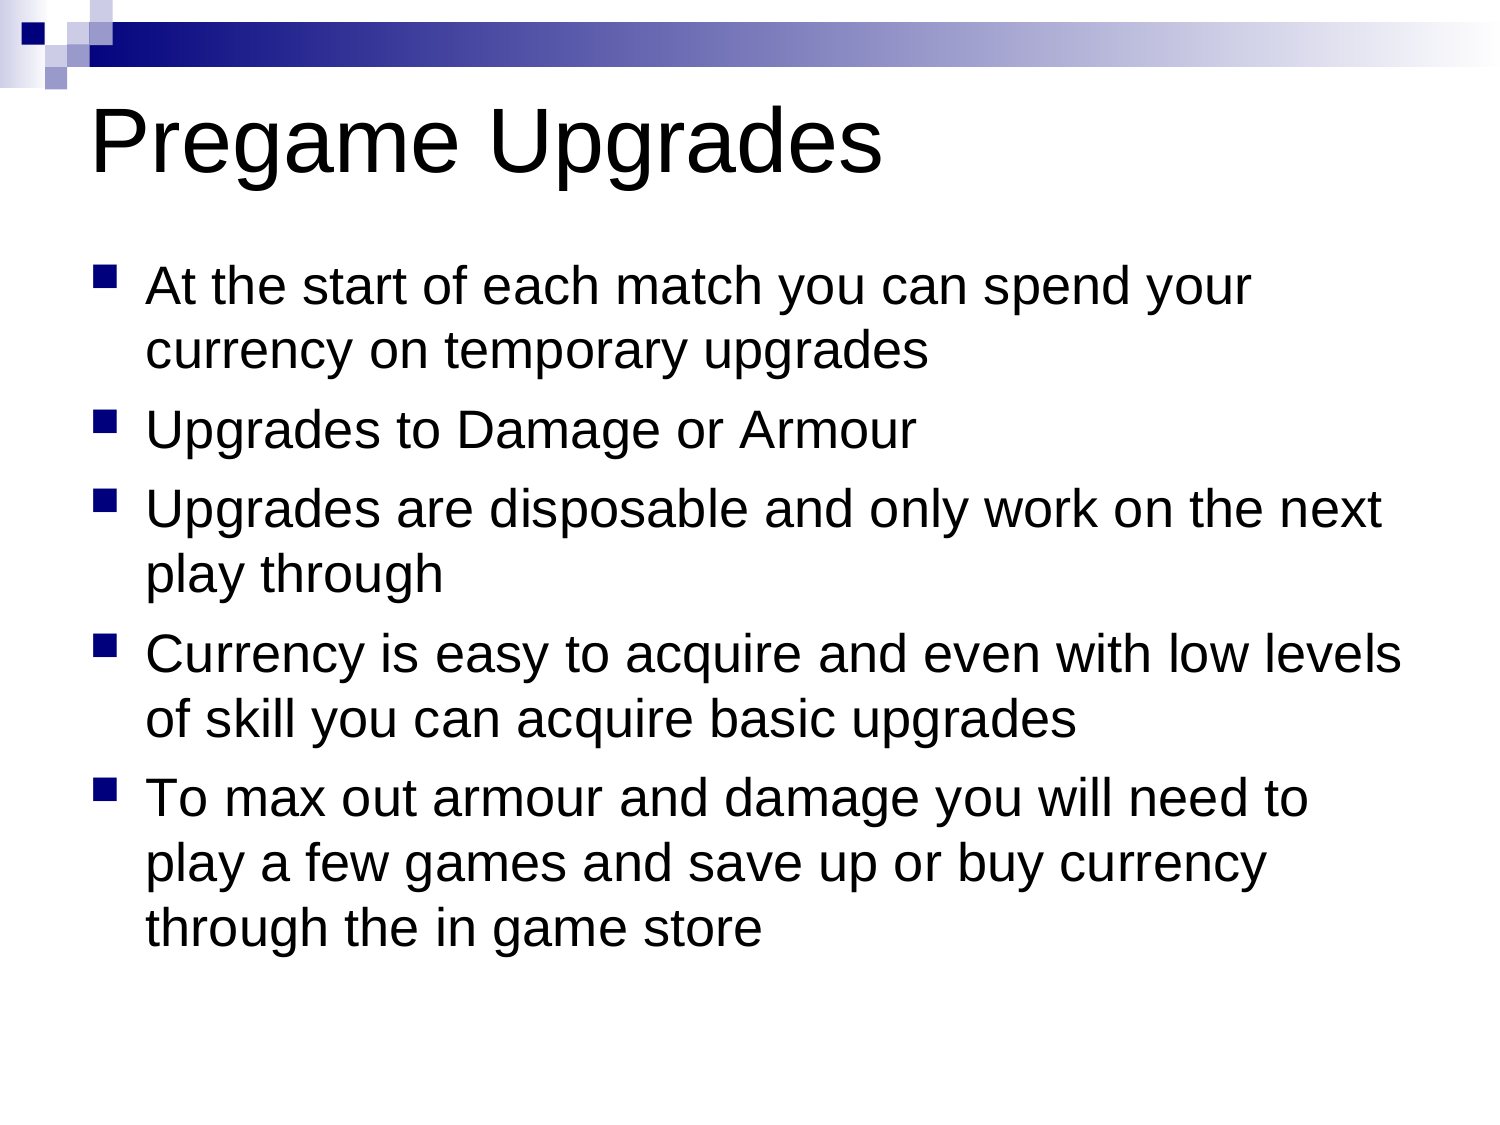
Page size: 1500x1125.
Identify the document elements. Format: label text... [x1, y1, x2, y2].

list At the start of each match you can spend your currency on temporary upgrades Upgrades to Damage or Armour Upgrades are disposable and only work on the next play through Currency is easy to acquire and even with low levels of skill you can acquire basic upgrades To max out armour and damage you will need to play a few games and save up or buy currency through the in game store [75, 242, 1426, 910]
title Pregame Upgrades [75, 23, 1426, 242]
